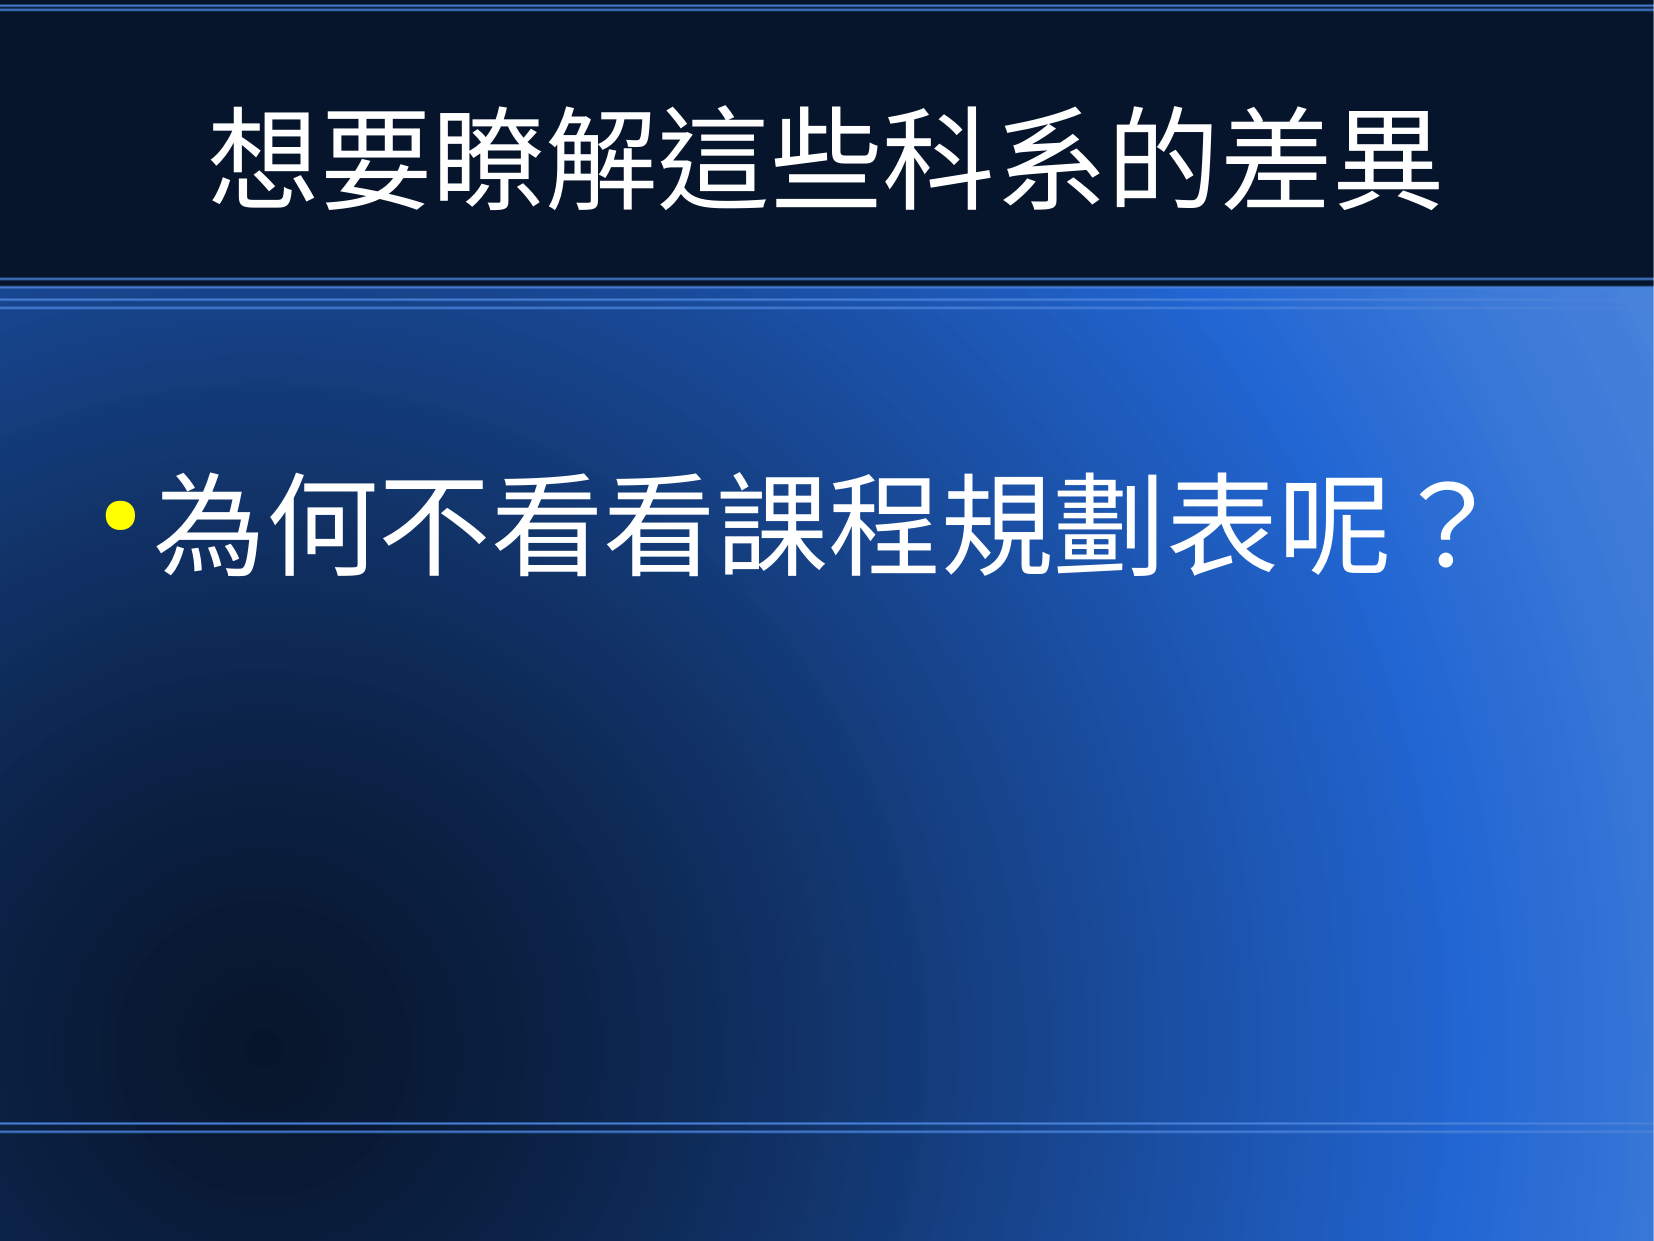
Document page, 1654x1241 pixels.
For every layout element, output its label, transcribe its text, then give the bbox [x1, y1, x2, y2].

title 想要瞭解這些科系的差異 [82, 49, 1571, 257]
list 為何不看看課程規劃表呢？ [82, 355, 1571, 1241]
picture [0, 0, 1654, 1241]
